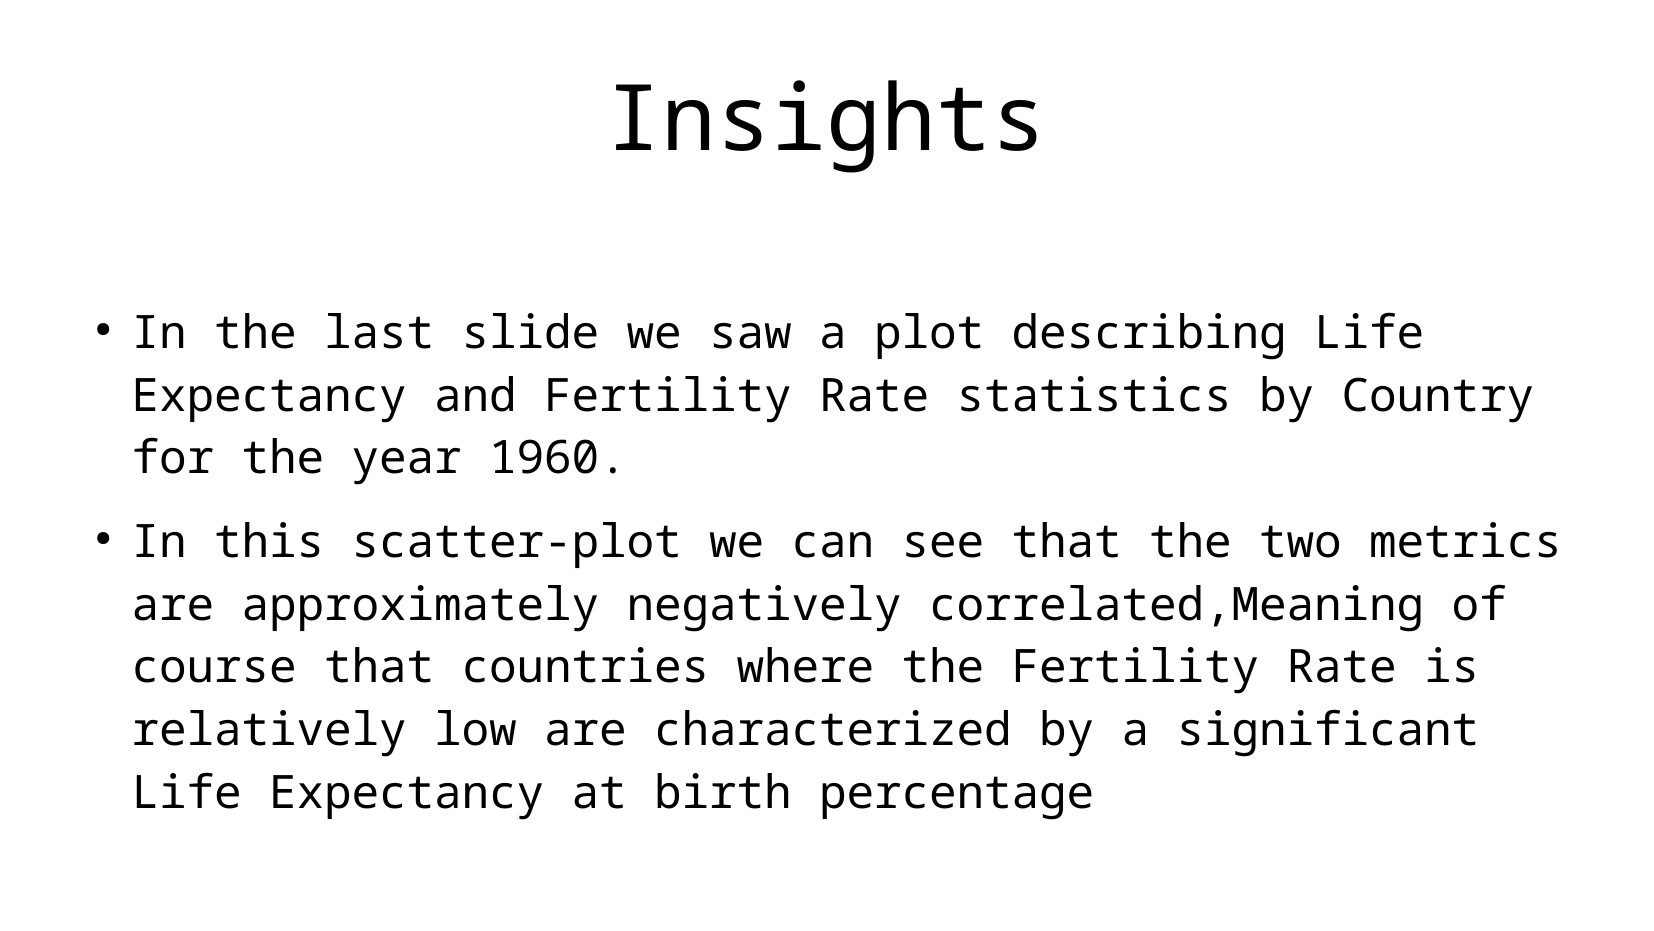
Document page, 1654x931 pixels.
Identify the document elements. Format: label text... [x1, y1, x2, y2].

list In the last slide we saw a plot describing Life Expectancy and Fertility Rate statistics by Country for the year 1960. In this scatter-plot we can see that the two metrics are approximately negatively correlated,Meaning of course that countries where the Fertility Rate is relatively low are characterized by a significant Life Expectancy at birth percentage [82, 299, 1571, 839]
title Insights [82, 37, 1571, 193]
